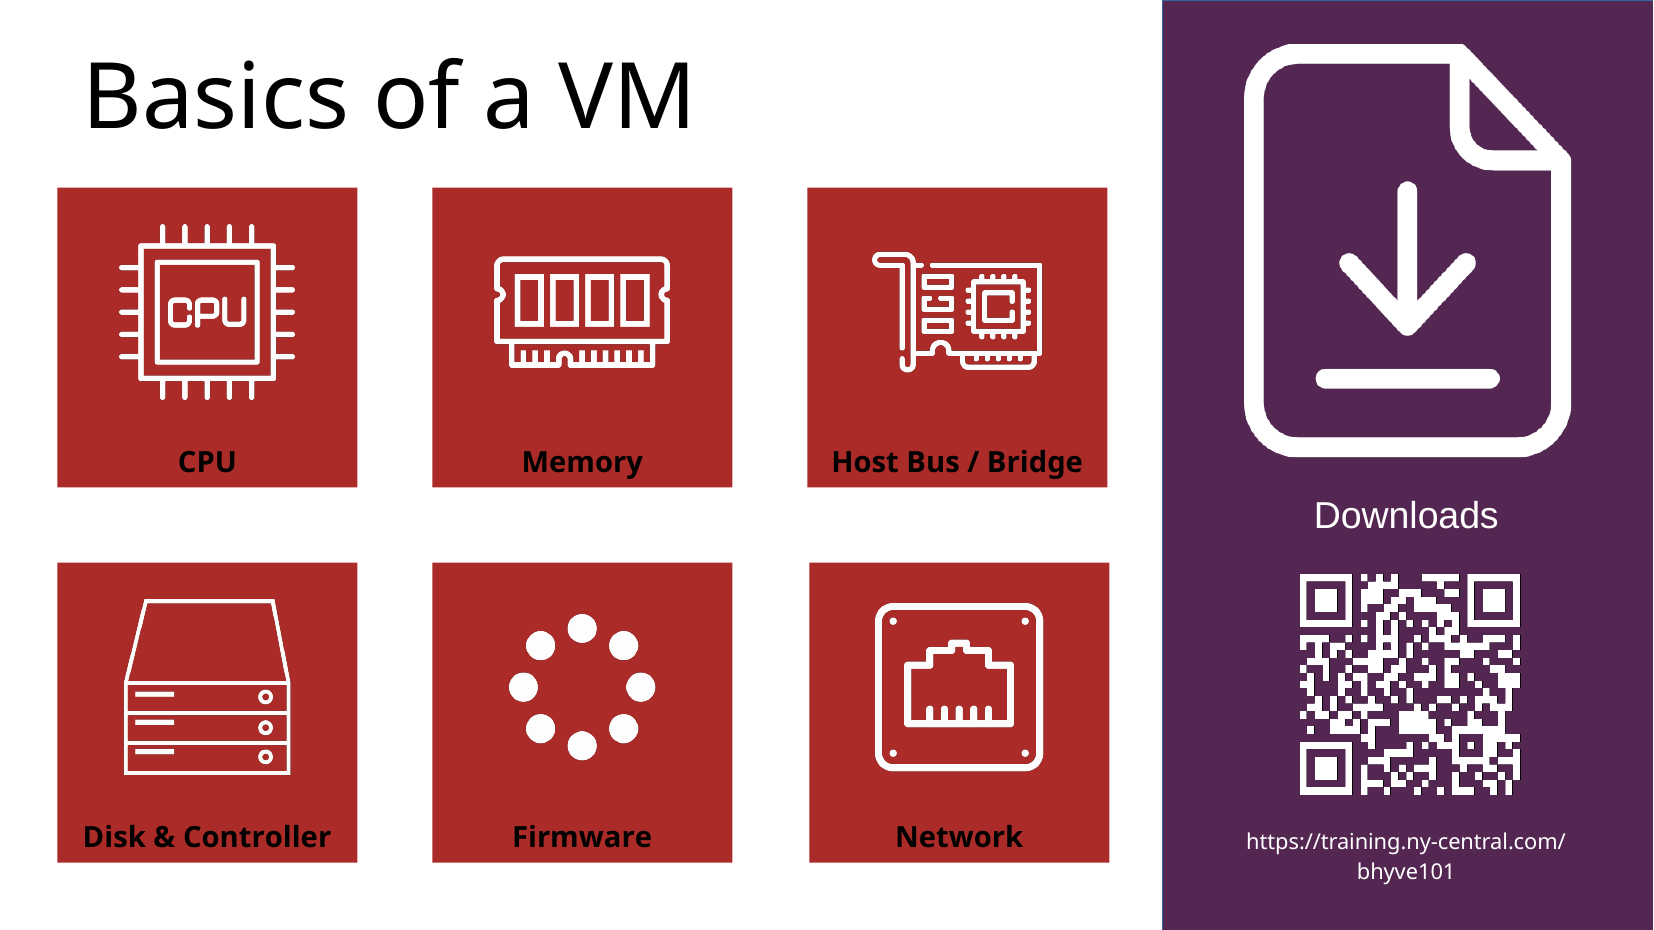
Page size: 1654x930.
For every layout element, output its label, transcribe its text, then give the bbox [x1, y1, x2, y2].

picture [1268, 543, 1550, 826]
title Basics of a VM [82, 37, 1571, 150]
text_box Downloads [1237, 487, 1576, 638]
text_box Memory [432, 187, 733, 488]
picture [494, 599, 670, 775]
picture [119, 224, 295, 400]
text_box Firmware [432, 562, 733, 863]
picture [1200, 44, 1613, 458]
text_box [1162, 0, 1653, 930]
text_box https://training.ny-central.com/bhyve101 [1200, 819, 1613, 930]
picture [494, 224, 670, 400]
text_box Host Bus / Bridge [807, 187, 1108, 488]
text_box CPU [57, 187, 358, 488]
picture [119, 599, 295, 775]
text_box Disk & Controller [57, 562, 358, 863]
picture [869, 224, 1045, 400]
text_box Network [809, 562, 1110, 863]
picture [871, 599, 1047, 775]
